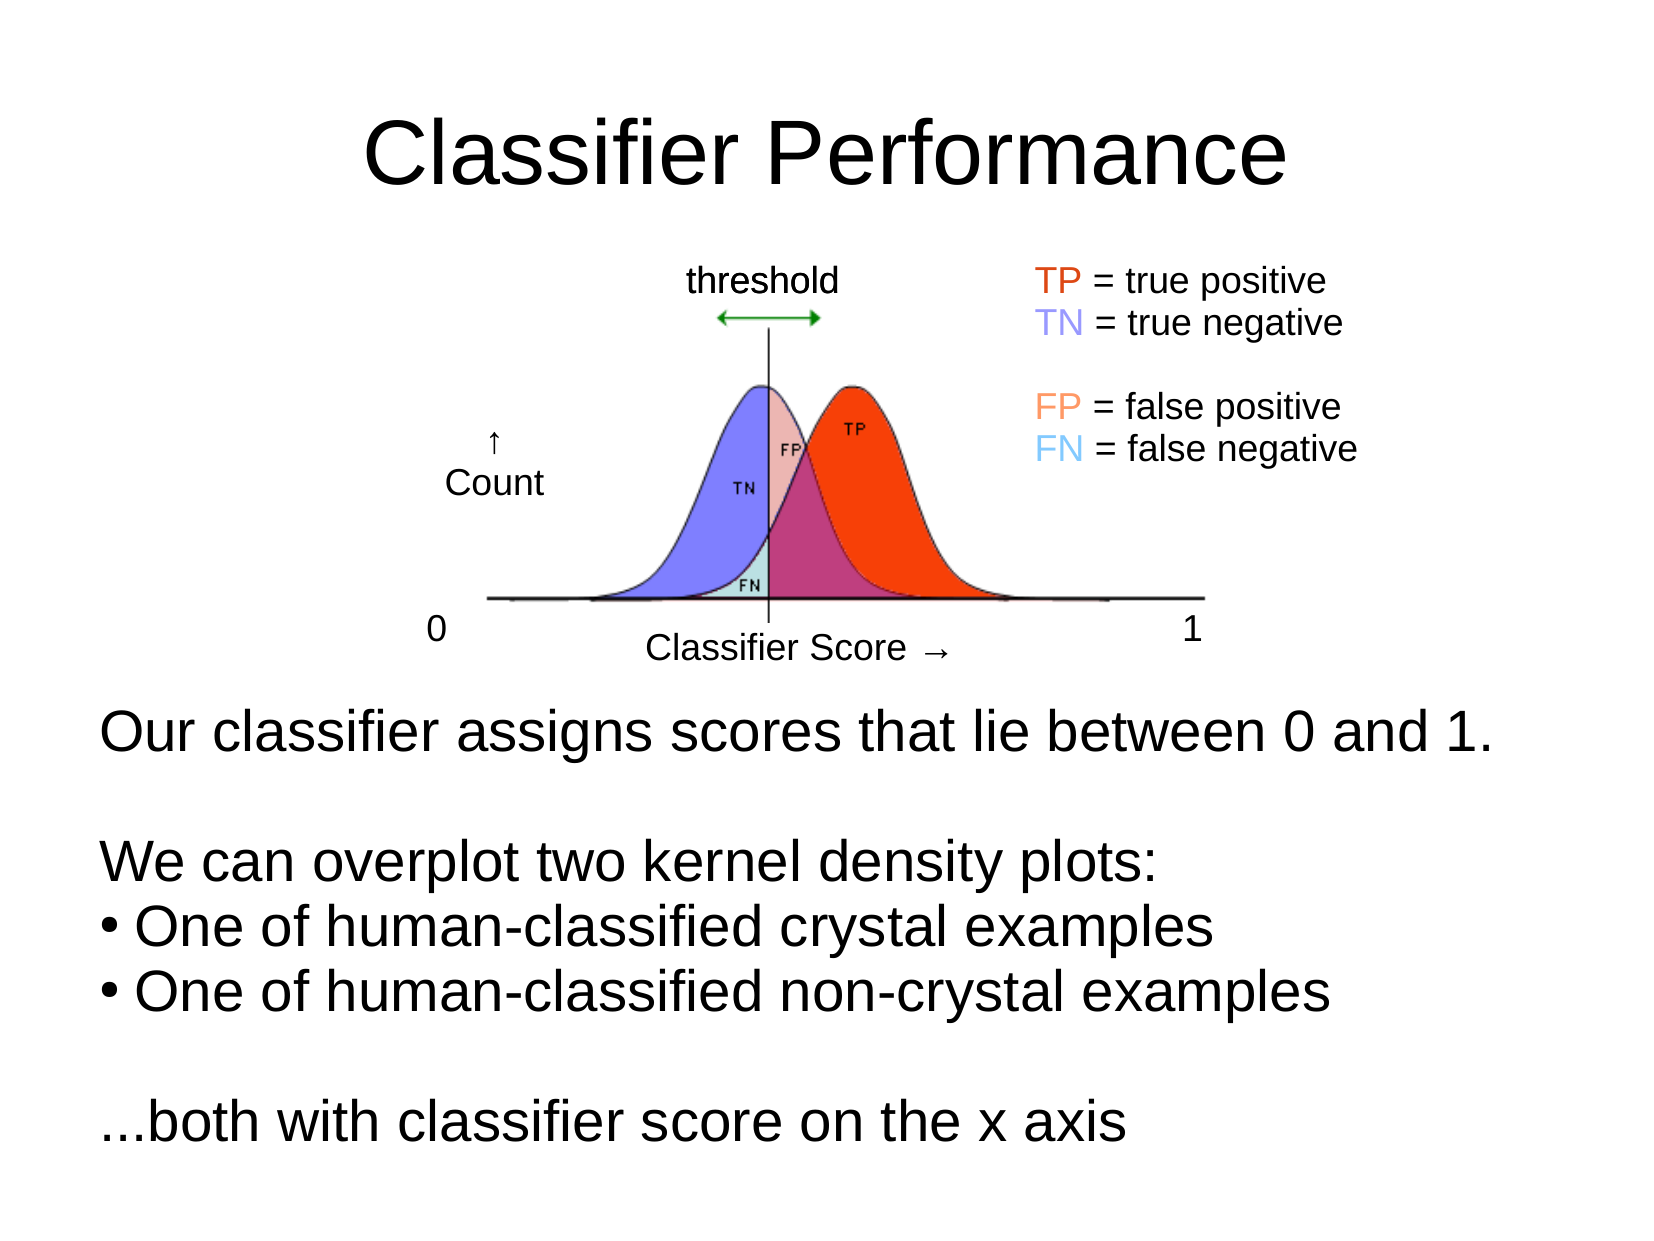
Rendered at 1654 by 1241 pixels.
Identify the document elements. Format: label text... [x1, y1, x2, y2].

text_box TP = true positive TN = true negative FP = false positive FN = false negative [1019, 251, 1411, 477]
text_box ↑ Count [429, 412, 560, 512]
text_box 1 [1167, 600, 1224, 658]
title Classifier Performance [82, 49, 1571, 257]
text_box threshold [671, 251, 897, 309]
text_box Classifier Score → [630, 619, 971, 676]
picture [463, 293, 1214, 623]
text_box Our classifier assigns scores that lie between 0 and 1. We can overplot two kernel density plots: One of human-classified crystal examples One of human-classified non-crystal examples ...both with classifier score on the x axis [84, 690, 1511, 1241]
text_box 0 [411, 600, 468, 658]
